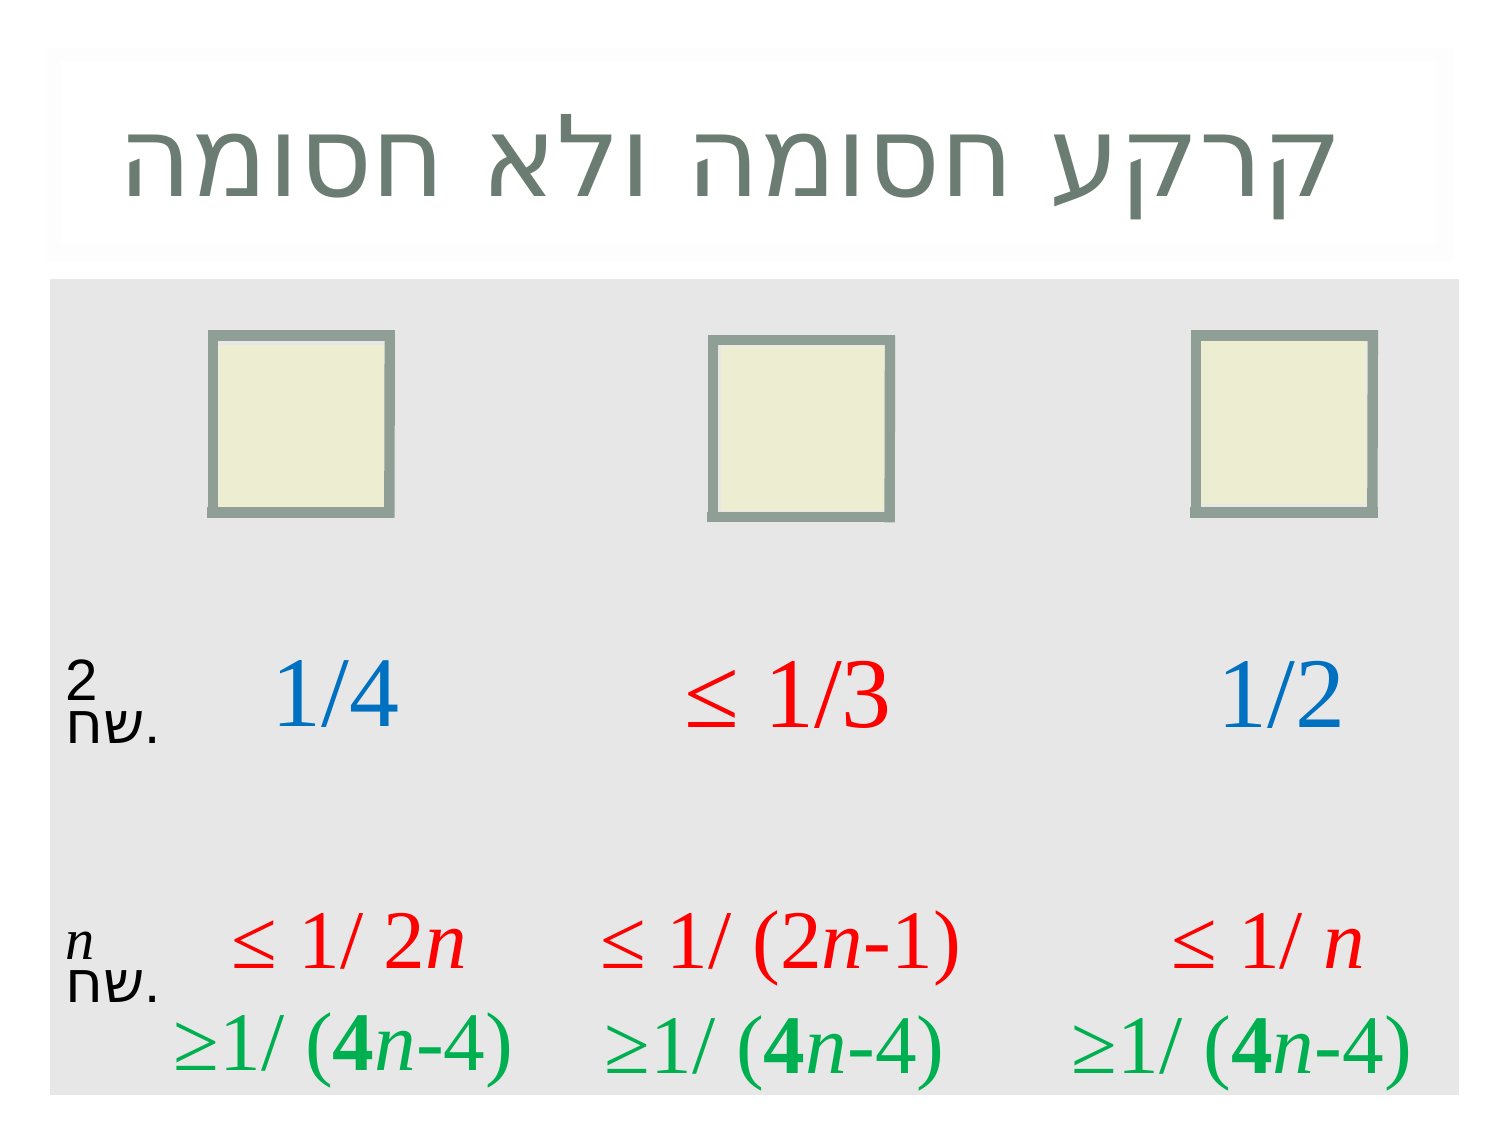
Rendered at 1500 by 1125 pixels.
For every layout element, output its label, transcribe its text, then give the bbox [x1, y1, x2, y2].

table_cell [549, 577, 1033, 836]
picture [45, 46, 1455, 263]
text_box [1201, 341, 1367, 504]
table_header [50, 279, 180, 577]
table_cell 2 שח. [50, 577, 180, 836]
table_header [549, 279, 1033, 577]
text_box ≥1/ (4n-4) [1056, 991, 1447, 1101]
table_cell [180, 836, 549, 988]
table_header [180, 279, 549, 577]
text_box ≥1/ (4n-4) [590, 991, 980, 1101]
table_cell n שח. [50, 836, 180, 1095]
table_header [1033, 279, 1459, 577]
table_cell [1033, 577, 1459, 836]
text_box 1/2 [1202, 630, 1381, 758]
text_box ≥1/ (4n-4) [158, 988, 549, 1097]
text_box קרקע חסומה ולא חסומה [53, 66, 1409, 237]
table_cell [180, 577, 549, 836]
text_box 1/4 [256, 629, 435, 757]
text_box ≤ 1/ (2n-1) [585, 886, 1003, 996]
table_cell [1033, 836, 1459, 1095]
table_cell [549, 836, 1033, 1095]
text_box ≤ 1/ 2n [217, 886, 491, 988]
text_box [218, 344, 384, 507]
text_box [720, 346, 884, 511]
text_box ≤ 1/3 [669, 630, 934, 758]
text_box ≤ 1/ n [1156, 886, 1414, 991]
